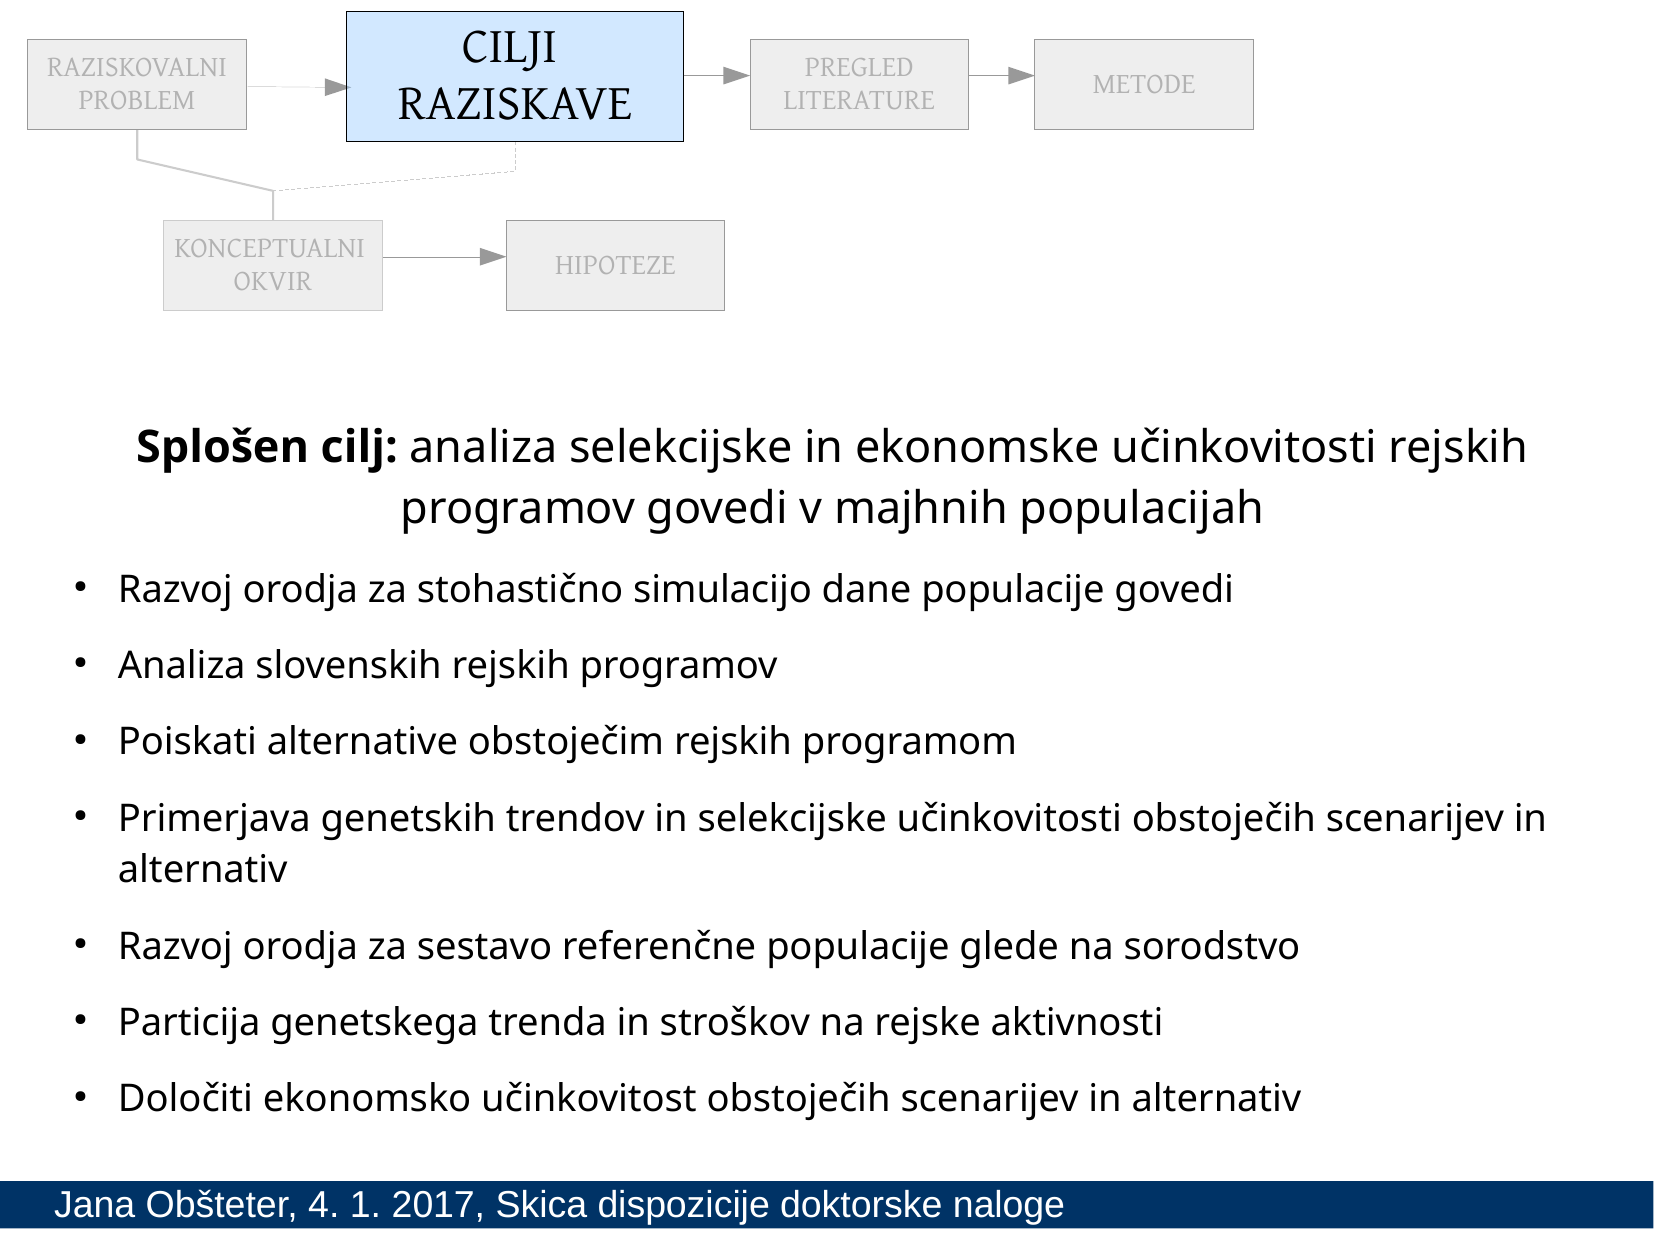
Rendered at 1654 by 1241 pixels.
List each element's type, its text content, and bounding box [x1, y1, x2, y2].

text_box KONCEPTUALNI OKVIR [163, 220, 383, 311]
text_box RAZISKOVALNI PROBLEM [27, 39, 247, 130]
list Splošen cilj: analiza selekcijske in ekonomske učinkovitosti rejskih programov govedi v majhnih populacijah Razvoj orodja za stohastično simulacijo dane populacije govedi Analiza slovenskih rejskih programov Poiskati alternative obstoječim rejskih programom Primerjava genetskih trendov in selekcijske učinkovitosti obstoječih scenarijev in alternativ Razvoj orodja za sestavo referenčne populacije glede na sorodstvo Particija genetskega trenda in stroškov na rejske aktivnosti Določiti ekonomsko učinkovitost obstoječih scenarijev in alternativ [59, 414, 1548, 1134]
text_box METODE [1034, 39, 1254, 130]
text_box HIPOTEZE [506, 220, 725, 311]
text_box PREGLED LITERATURE [750, 39, 969, 130]
text_box CILJI RAZISKAVE [346, 11, 684, 142]
text_box Jana Obšteter, 4. 1. 2017, Skica dispozicije doktorske naloge [0, 1181, 1654, 1229]
